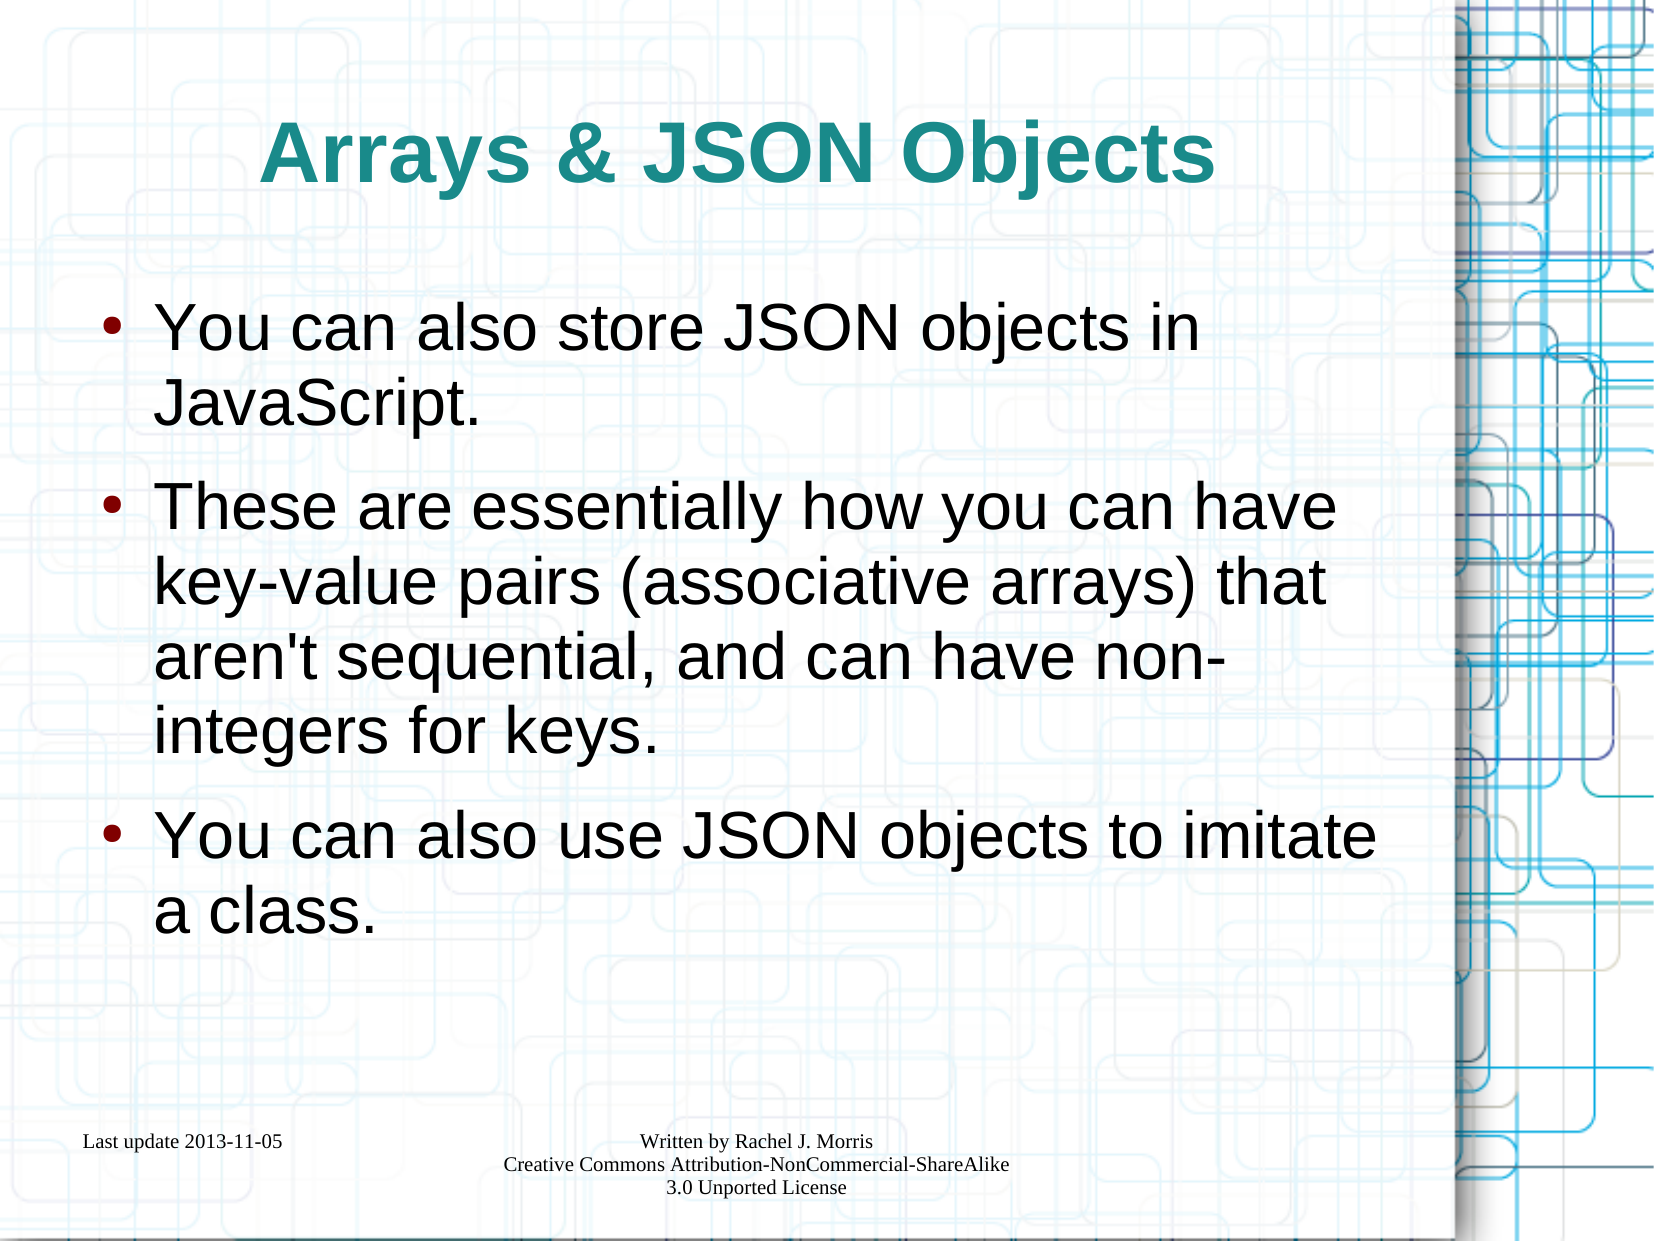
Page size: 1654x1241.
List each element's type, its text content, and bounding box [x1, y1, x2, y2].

picture [0, 0, 1654, 1241]
title Arrays & JSON Objects [59, 49, 1418, 257]
list You can also store JSON objects in JavaScript. These are essentially how you can have key-value pairs (associative arrays) that aren't sequential, and can have non-integers for keys. You can also use JSON objects to imitate a class. [82, 290, 1418, 1010]
